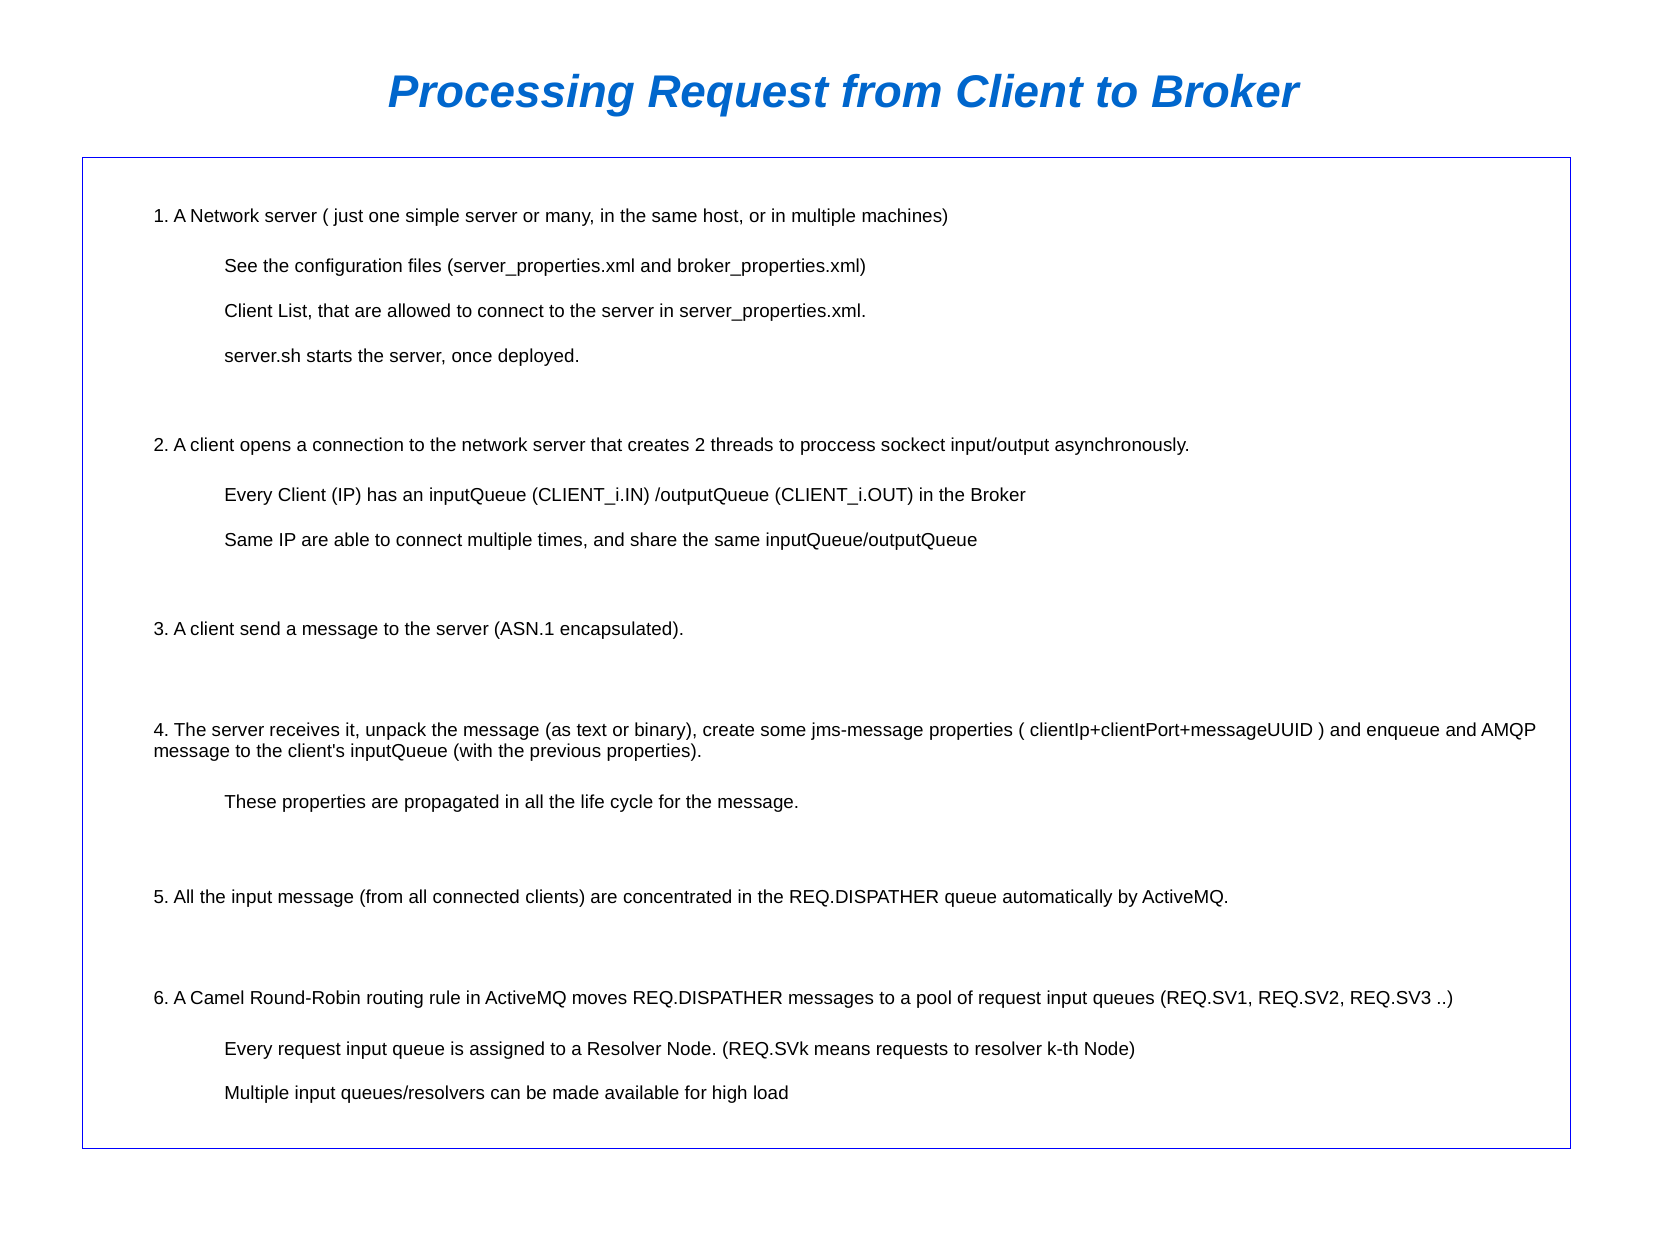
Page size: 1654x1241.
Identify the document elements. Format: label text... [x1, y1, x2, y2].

list 1. A Network server ( just one simple server or many, in the same host, or in multiple machines) See the configuration files (server_properties.xml and broker_properties.xml) Client List, that are allowed to connect to the server in server_properties.xml. server.sh starts the server, once deployed. 2. A client opens a connection to the network server that creates 2 threads to proccess sockect input/output asynchronously. Every Client (IP) has an inputQueue (CLIENT_i.IN) /outputQueue (CLIENT_i.OUT) in the Broker Same IP are able to connect multiple times, and share the same inputQueue/outputQueue 3. A client send a message to the server (ASN.1 encapsulated). 4. The server receives it, unpack the message (as text or binary), create some jms-message properties ( clientIp+clientPort+messageUUID ) and enqueue and AMQP message to the client's inputQueue (with the previous properties). These properties are propagated in all the life cycle for the message. 5. All the input message (from all connected clients) are concentrated in the REQ.DISPATHER queue automatically by ActiveMQ. 6. A Camel Round-Robin routing rule in ActiveMQ moves REQ.DISPATHER messages to a pool of request input queues (REQ.SV1, REQ.SV2, REQ.SV3 ..) Every request input queue is assigned to a Resolver Node. (REQ.SVk means requests to resolver k-th Node) Multiple input queues/resolvers can be made available for high load [82, 157, 1571, 1139]
text_box Processing Request from Client to Broker [343, 58, 1344, 177]
